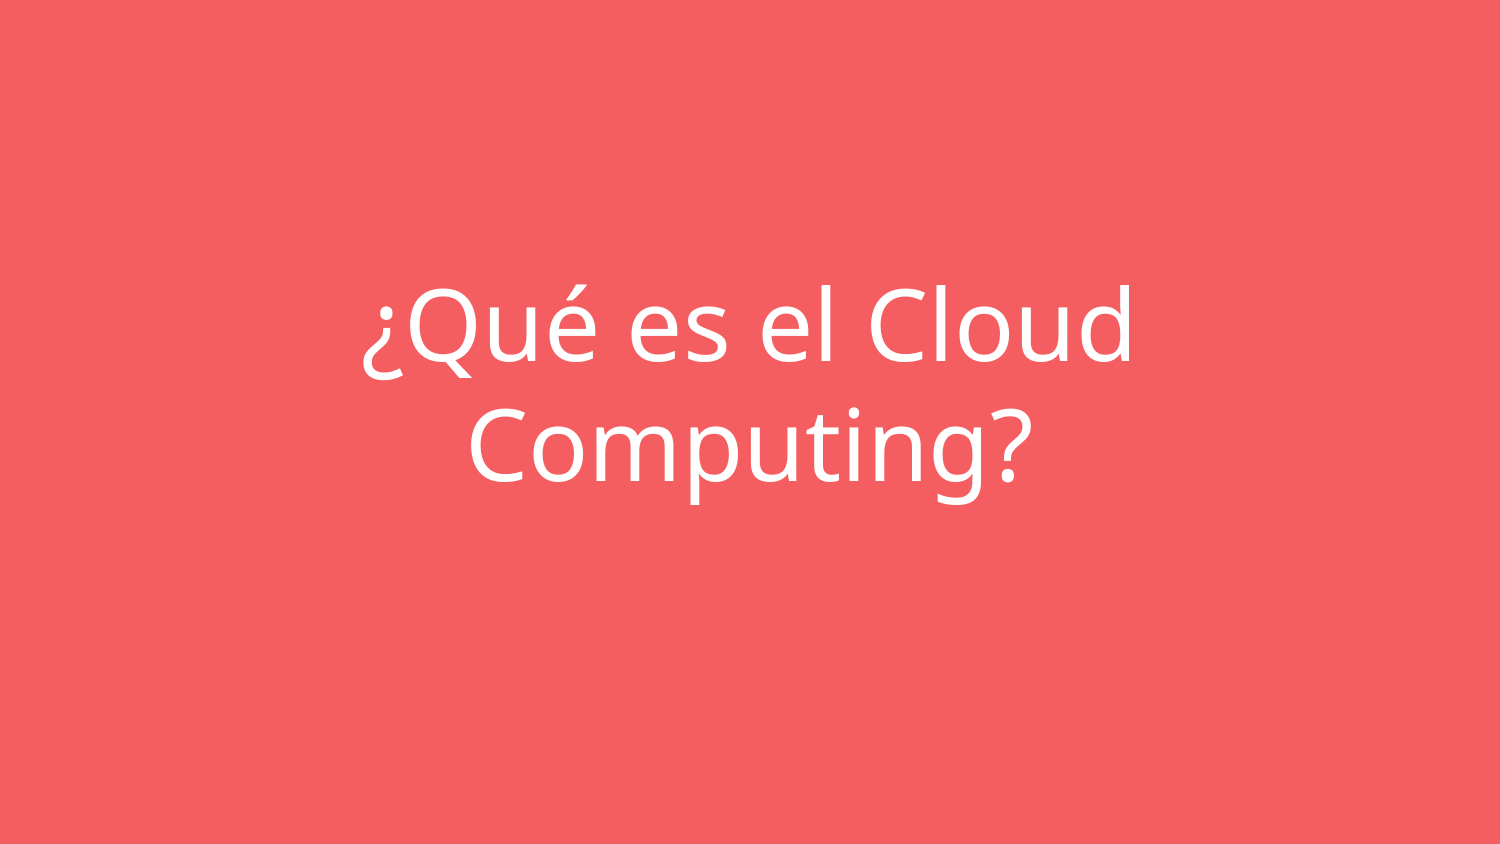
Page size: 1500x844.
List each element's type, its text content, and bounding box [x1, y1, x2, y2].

title ¿Qué es el Cloud Computing? [83, 233, 1417, 529]
